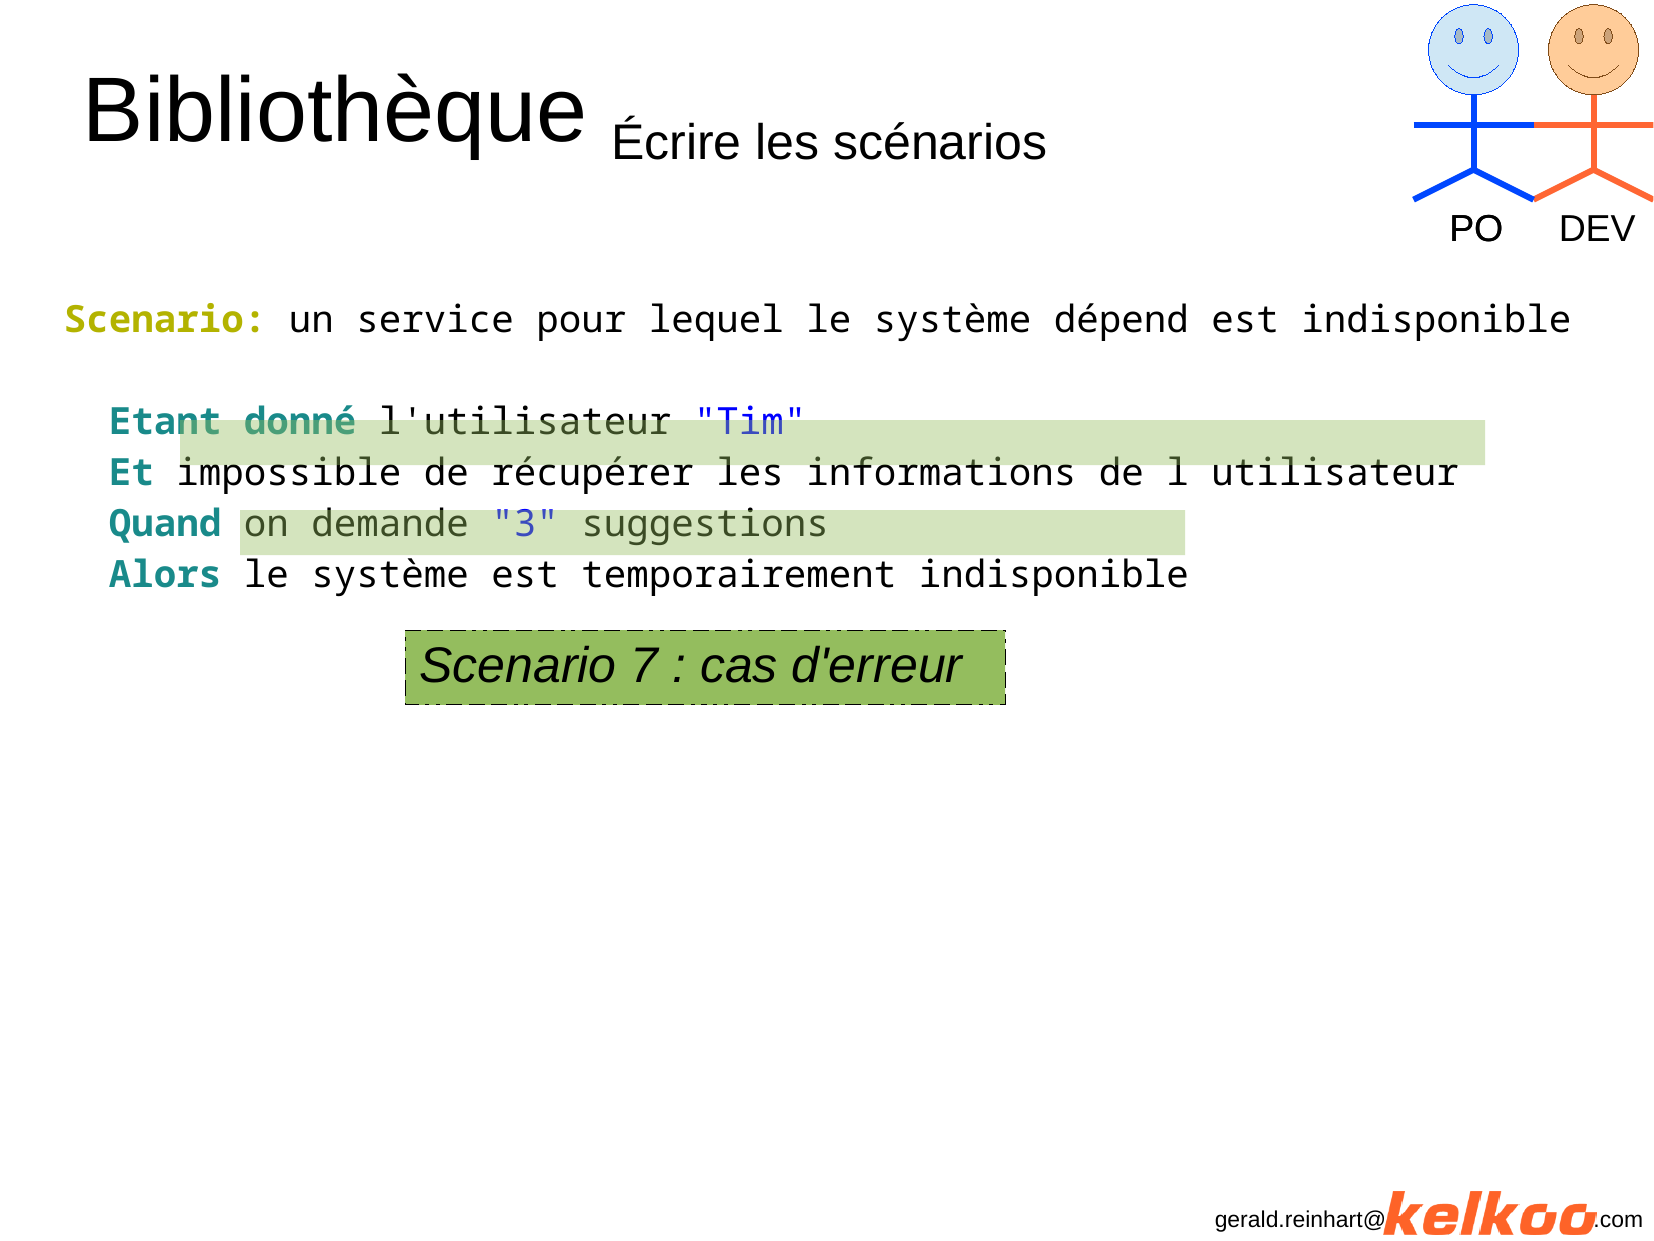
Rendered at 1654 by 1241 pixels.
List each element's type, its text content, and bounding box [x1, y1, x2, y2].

picture [1383, 1191, 1597, 1199]
text_box [240, 510, 1186, 556]
text_box PO [1413, 213, 1534, 257]
text_box Écrire les scénarios [596, 106, 1063, 178]
title Bibliothèque [82, 5, 1571, 213]
text_box [1571, 4, 1639, 95]
text_box Scenario 7 : cas d'erreur [405, 630, 1006, 705]
text_box DEV [1534, 199, 1654, 257]
text_box gerald.reinhart@ .com [1193, 1199, 1654, 1241]
text_box [180, 420, 1486, 466]
text_box Scenario: un service pour lequel le système dépend est indisponible Etant donné l'utilisateur "Tim" Et impossible de récupérer les informations de l utilisateur Quand on demande "3" suggestions Alors le système est temporairement indisponible [3, 285, 1587, 1111]
